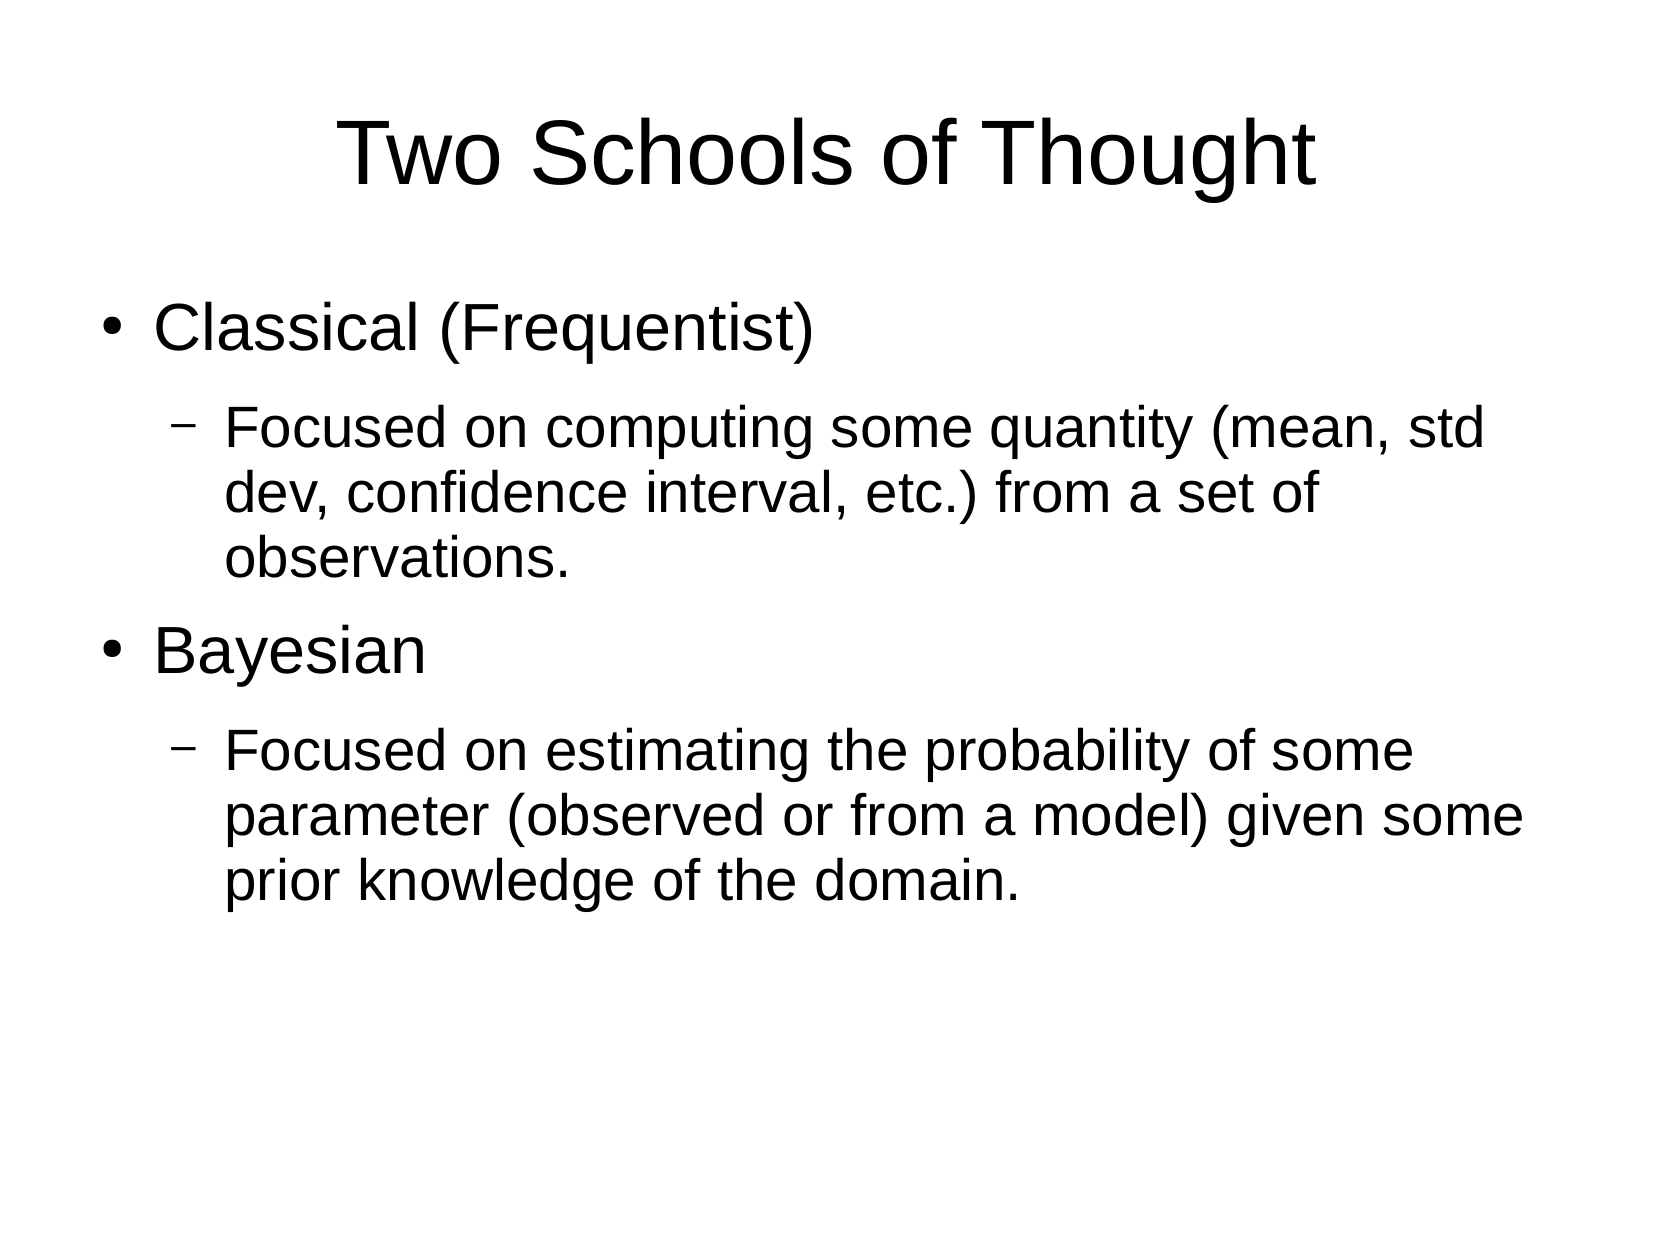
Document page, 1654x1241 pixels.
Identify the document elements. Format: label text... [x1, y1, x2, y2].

list Classical (Frequentist) Focused on computing some quantity (mean, std dev, confidence interval, etc.) from a set of observations. Bayesian Focused on estimating the probability of some parameter (observed or from a model) given some prior knowledge of the domain. [82, 290, 1571, 1010]
title Two Schools of Thought [82, 49, 1571, 257]
